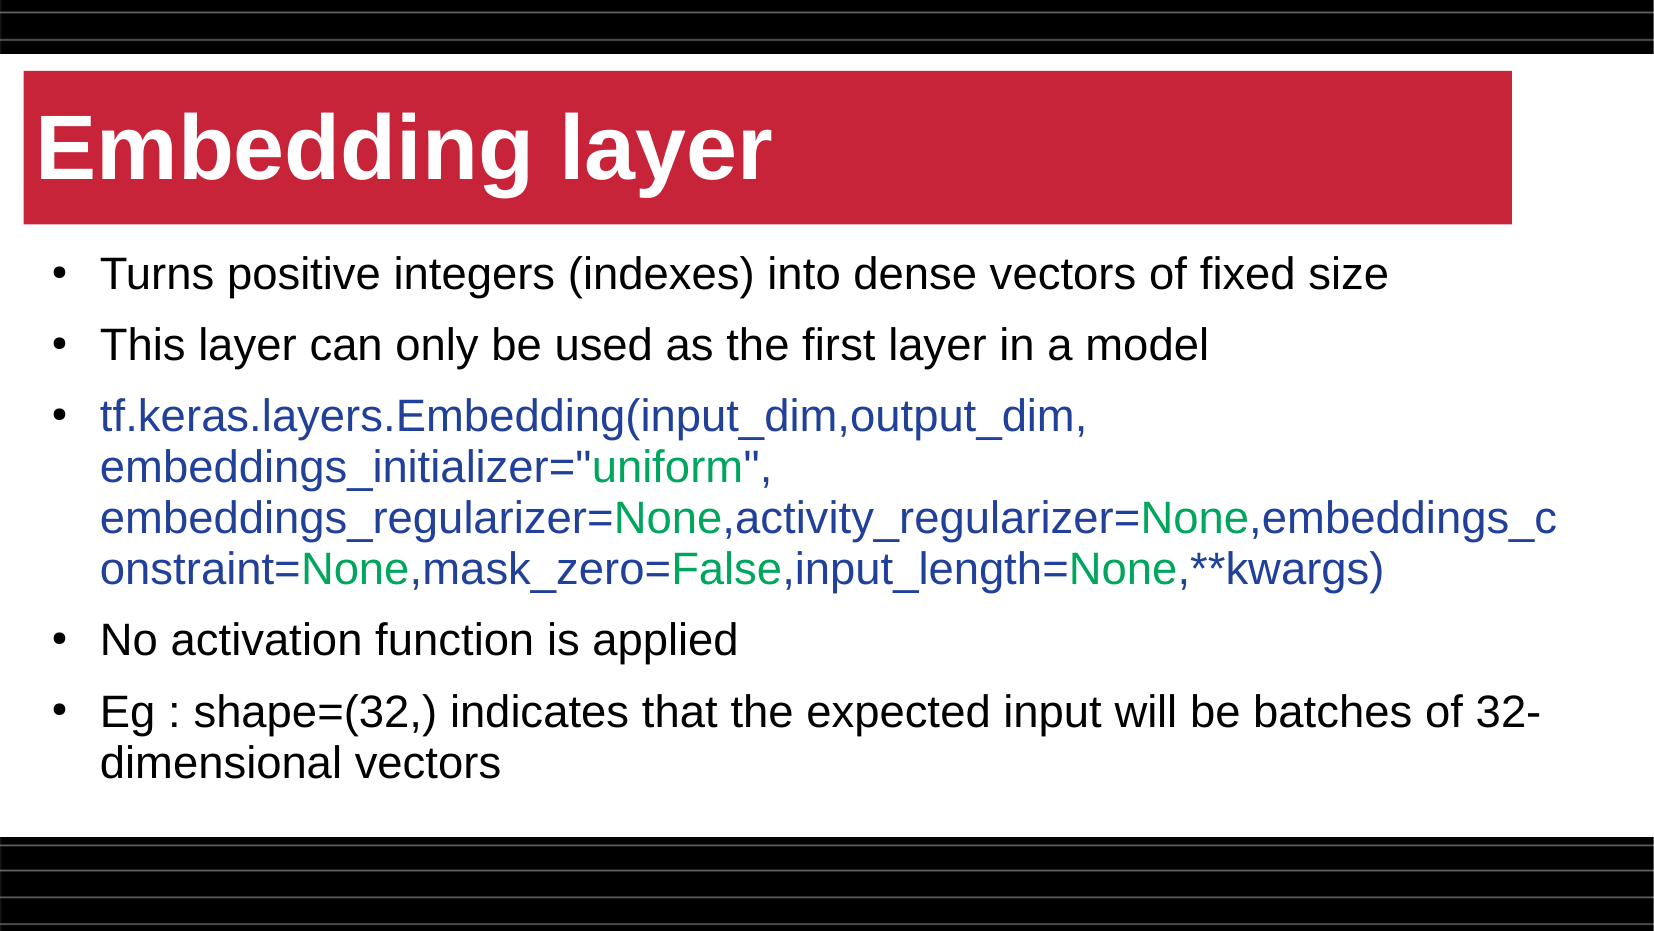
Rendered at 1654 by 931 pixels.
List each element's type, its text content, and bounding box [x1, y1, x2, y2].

list Turns positive integers (indexes) into dense vectors of fixed size This layer can only be used as the first layer in a model tf.keras.layers.Embedding(input_dim,output_dim, embeddings_initializer="uniform", embeddings_regularizer=None,activity_regularizer=None,embeddings_constraint=None,mask_zero=False,input_length=None,**kwargs) No activation function is applied Eg : shape=(32,) indicates that the expected input will be batches of 32-dimensional vectors [35, 248, 1571, 792]
picture [0, 0, 1654, 54]
title Embedding layer [23, 70, 1512, 225]
picture [0, 837, 1654, 931]
